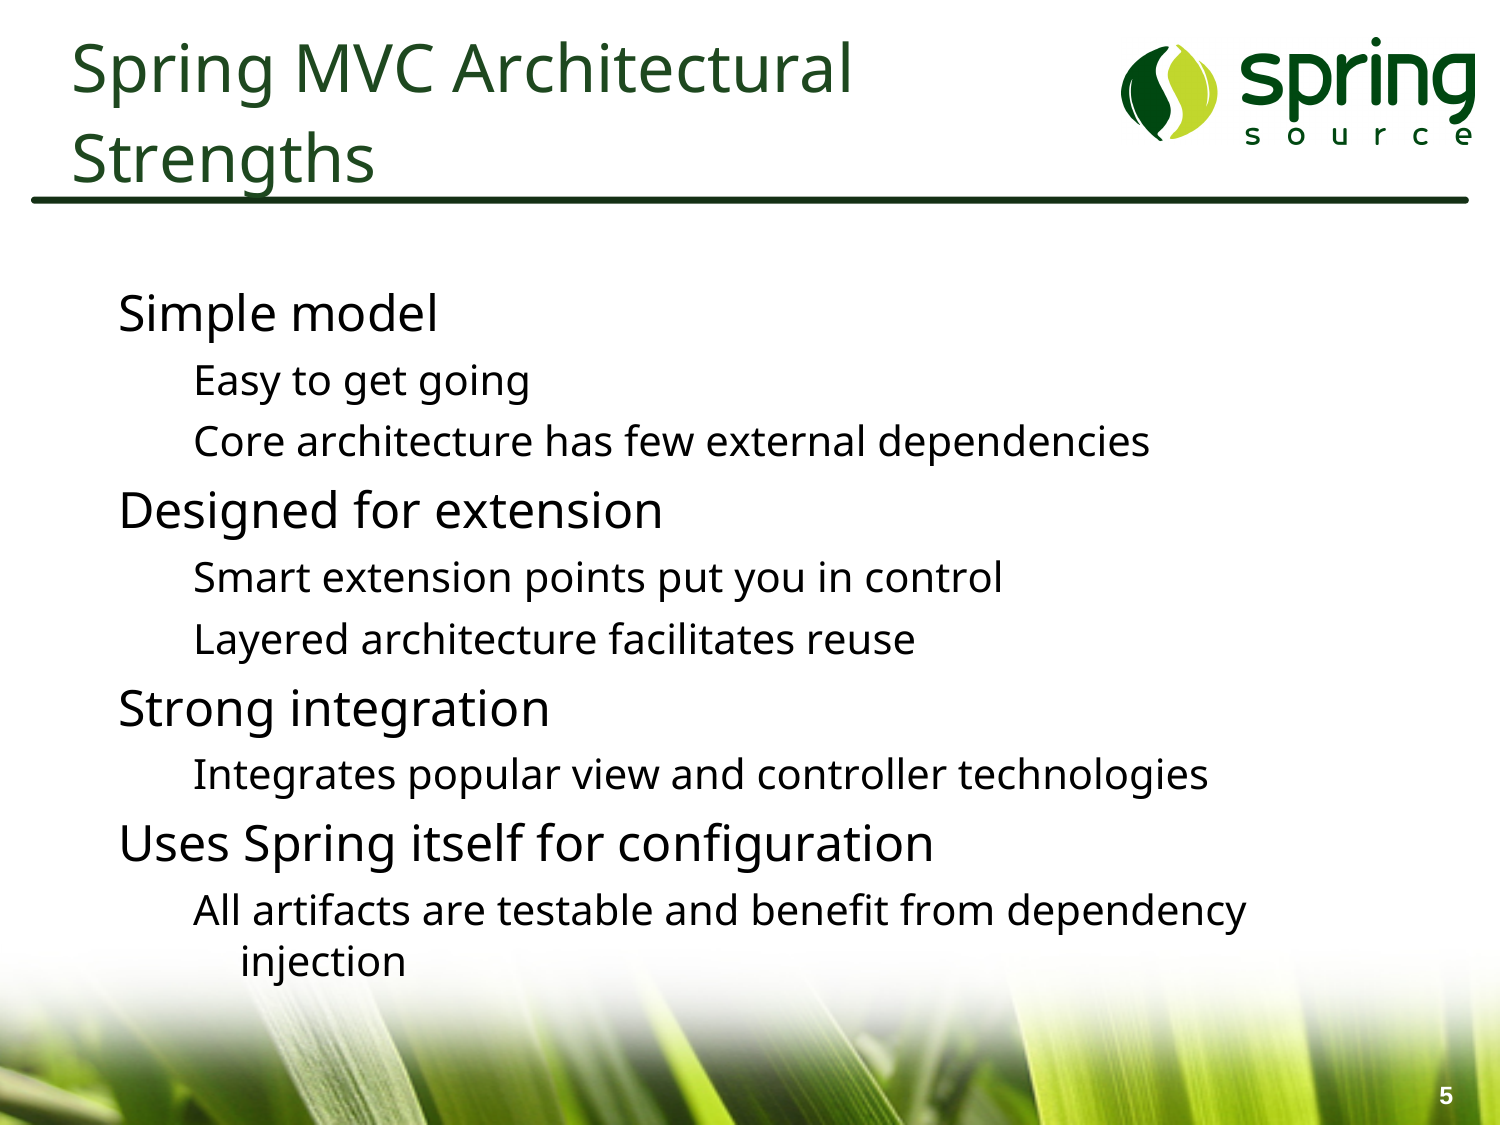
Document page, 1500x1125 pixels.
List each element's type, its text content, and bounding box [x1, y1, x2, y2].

title Spring MVC Architectural Strengths [56, 13, 1089, 191]
picture [0, 944, 1500, 1125]
picture [1121, 37, 1475, 145]
list Simple model Easy to get going Core architecture has few external dependencies Designed for extension Smart extension points put you in control Layered architecture facilitates reuse Strong integration Integrates popular view and controller technologies Uses Spring itself for configuration All artifacts are testable and benefit from dependency injection [103, 275, 1394, 938]
